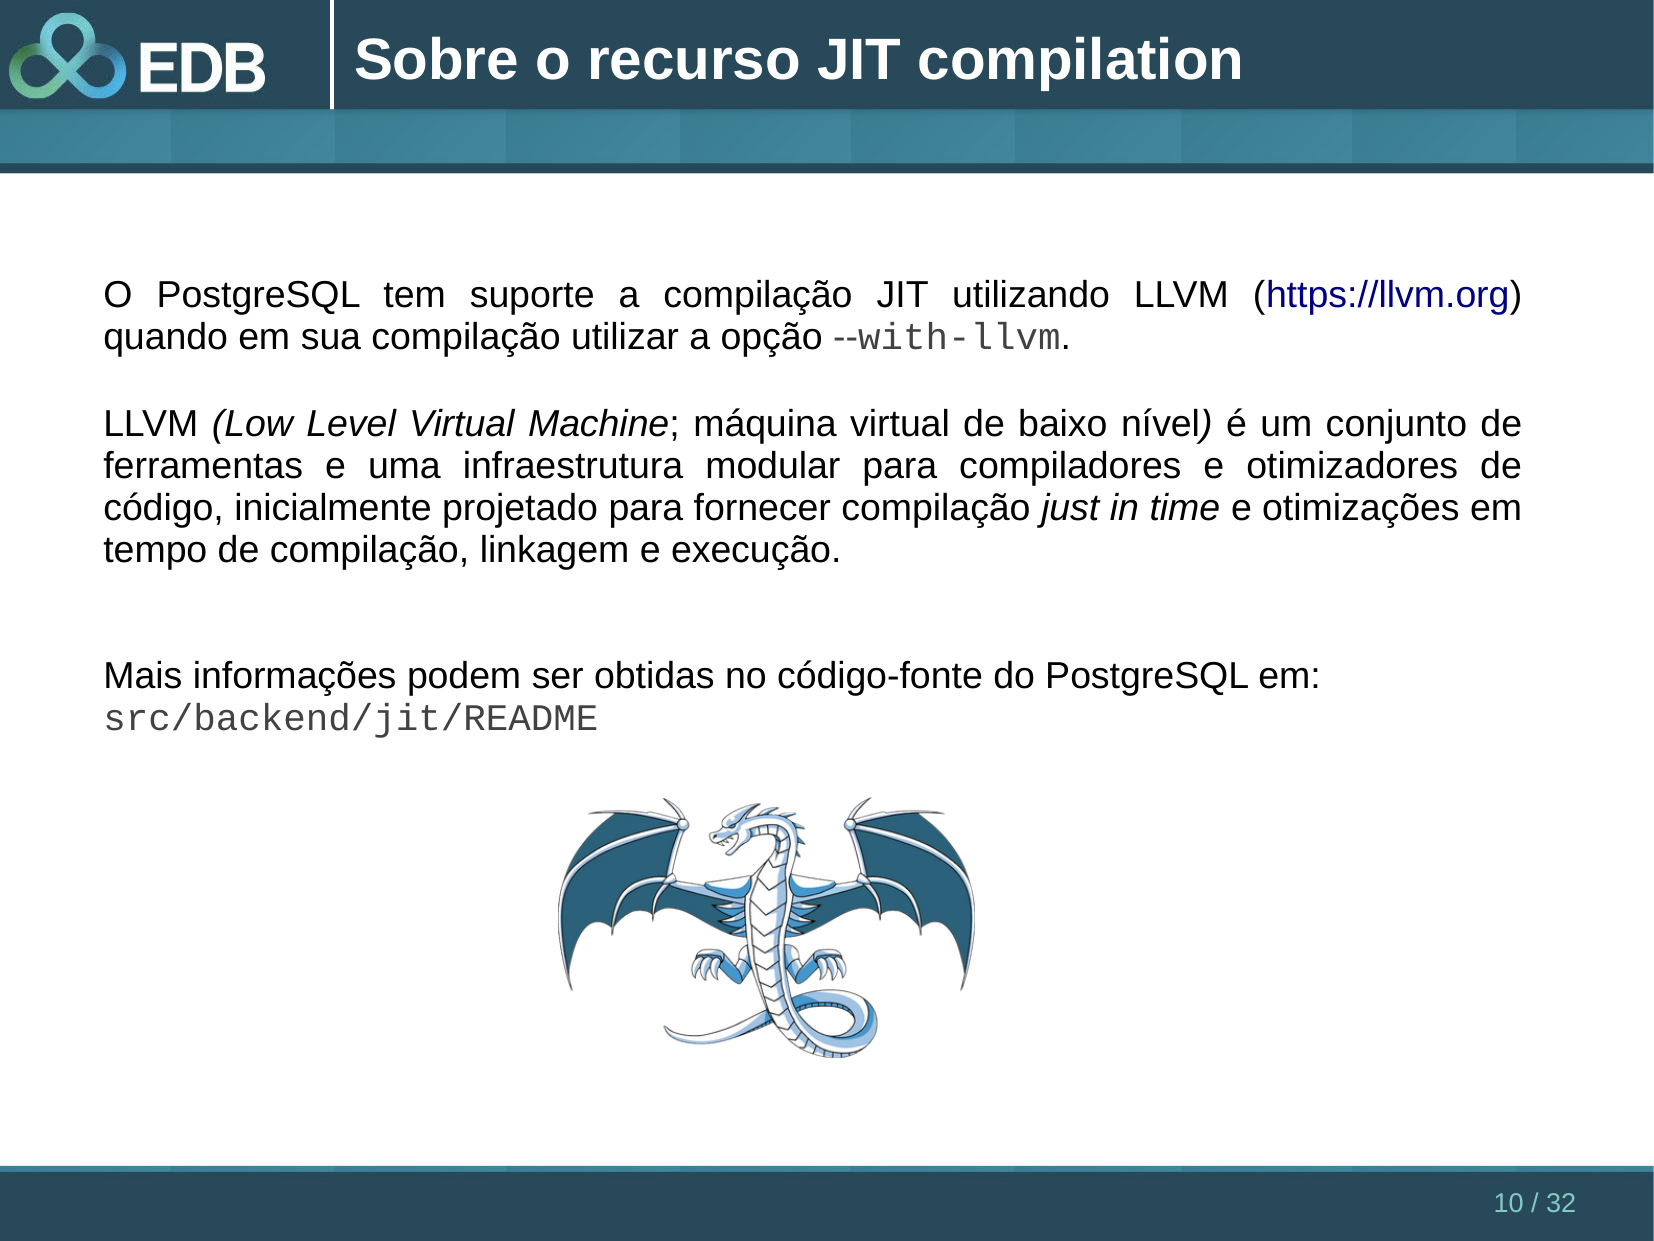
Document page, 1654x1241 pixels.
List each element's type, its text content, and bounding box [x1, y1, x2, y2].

text_box O PostgreSQL tem suporte a compilação JIT utilizando LLVM (https://llvm.org) quando em sua compilação utilizar a opção --with-llvm. LLVM (Low Level Virtual Machine; máquina virtual de baixo nível) é um conjunto de ferramentas e uma infraestrutura modular para compiladores e otimizadores de código, inicialmente projetado para fornecer compilação just in time e otimizações em tempo de compilação, linkagem e execução. Mais informações podem ser obtidas no código-fonte do PostgreSQL em: src/backend/jit/README [88, 265, 1537, 750]
picture [0, 0, 1654, 1241]
title Sobre o recurso JIT compilation [354, 26, 1595, 92]
